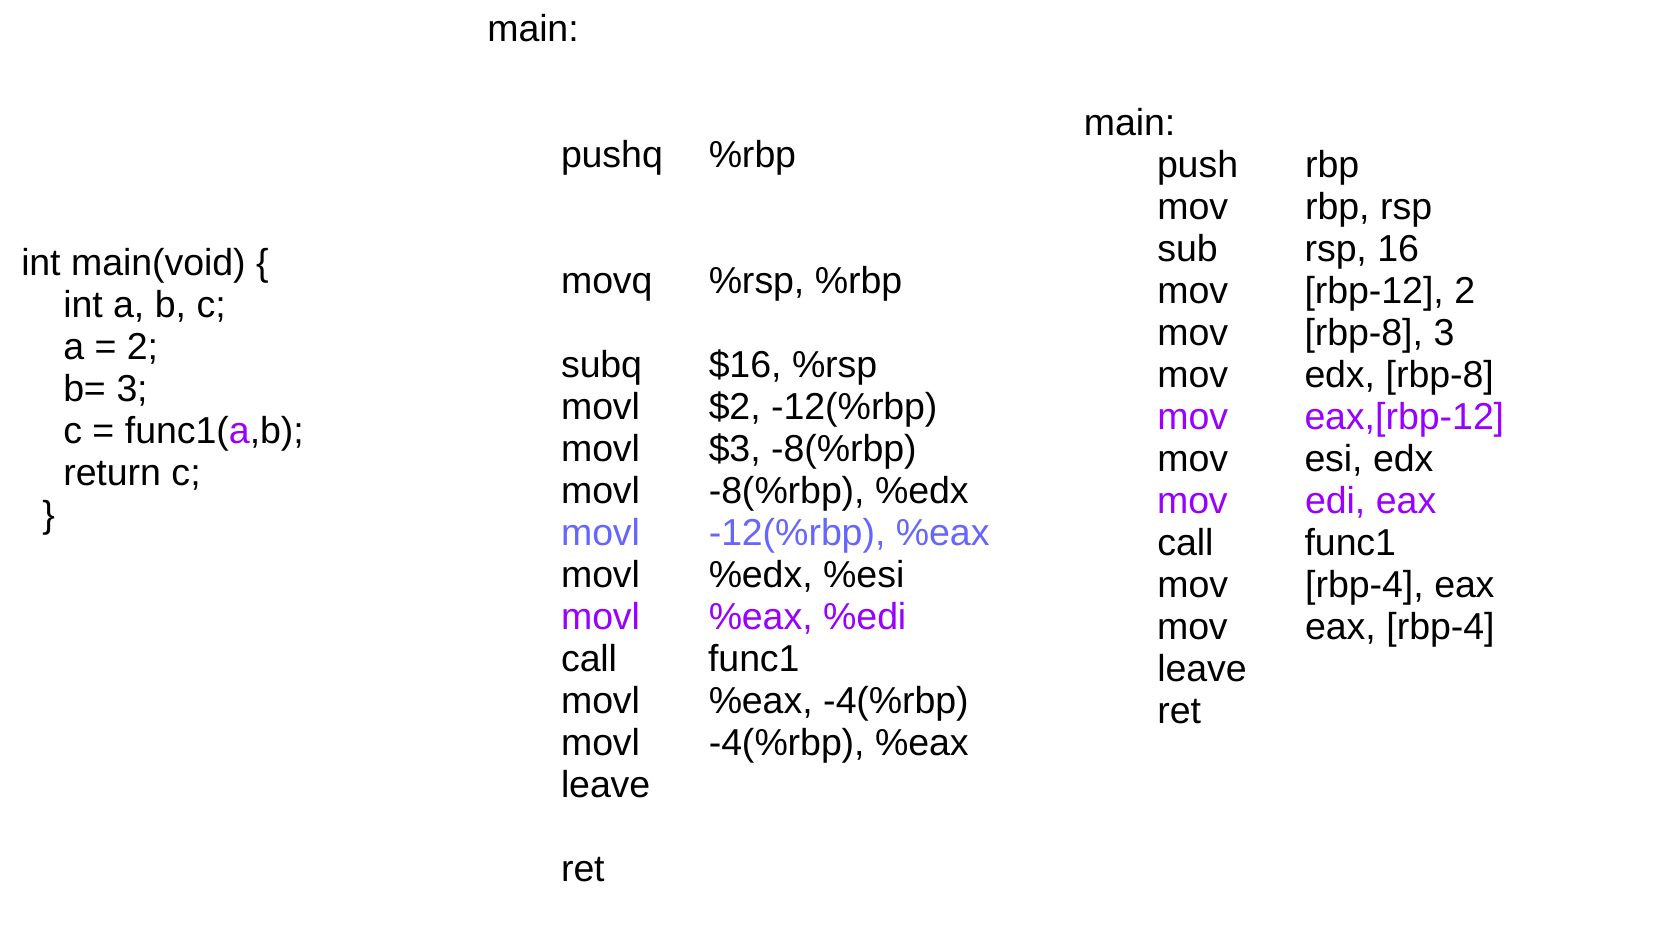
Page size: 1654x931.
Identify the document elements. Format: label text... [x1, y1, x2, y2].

text_box main: push rbp mov rbp, rsp sub rsp, 16 mov [rbp-12], 2 mov [rbp-8], 3 mov edx, [rbp-8] mov eax,[rbp-12] mov esi, edx mov edi, eax call func1 mov [rbp-4], eax mov eax, [rbp-4] leave ret [1068, 94, 1607, 931]
text_box main: pushq %rbp movq %rsp, %rbp subq $16, %rsp movl $2, -12(%rbp) movl $3, -8(%rbp) movl -8(%rbp), %edx movl -12(%rbp), %eax movl %edx, %esi movl %eax, %edi call func1 movl %eax, -4(%rbp) movl -4(%rbp), %eax leave ret [472, 0, 1005, 931]
text_box int main(void) { int a, b, c; a = 2; b= 3; c = func1(a,b); return c; } [6, 234, 319, 544]
